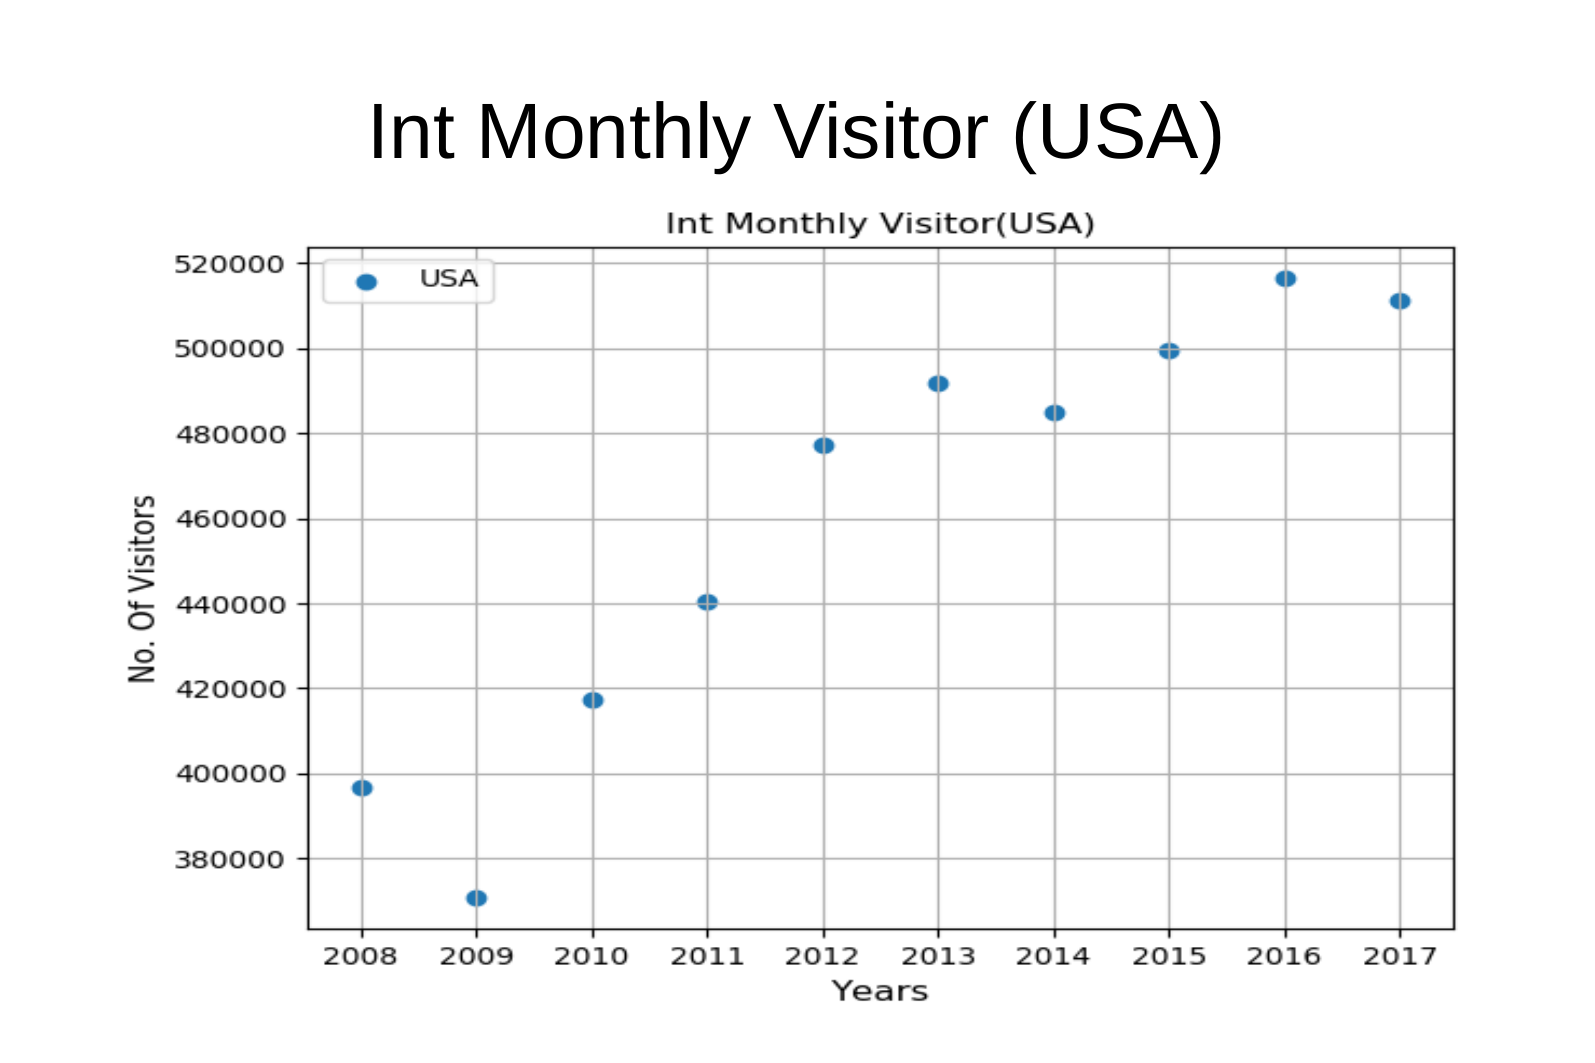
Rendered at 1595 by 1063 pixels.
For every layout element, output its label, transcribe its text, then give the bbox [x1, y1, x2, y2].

title Int Monthly Visitor (USA) [79, 42, 1515, 220]
picture [105, 194, 1486, 1021]
